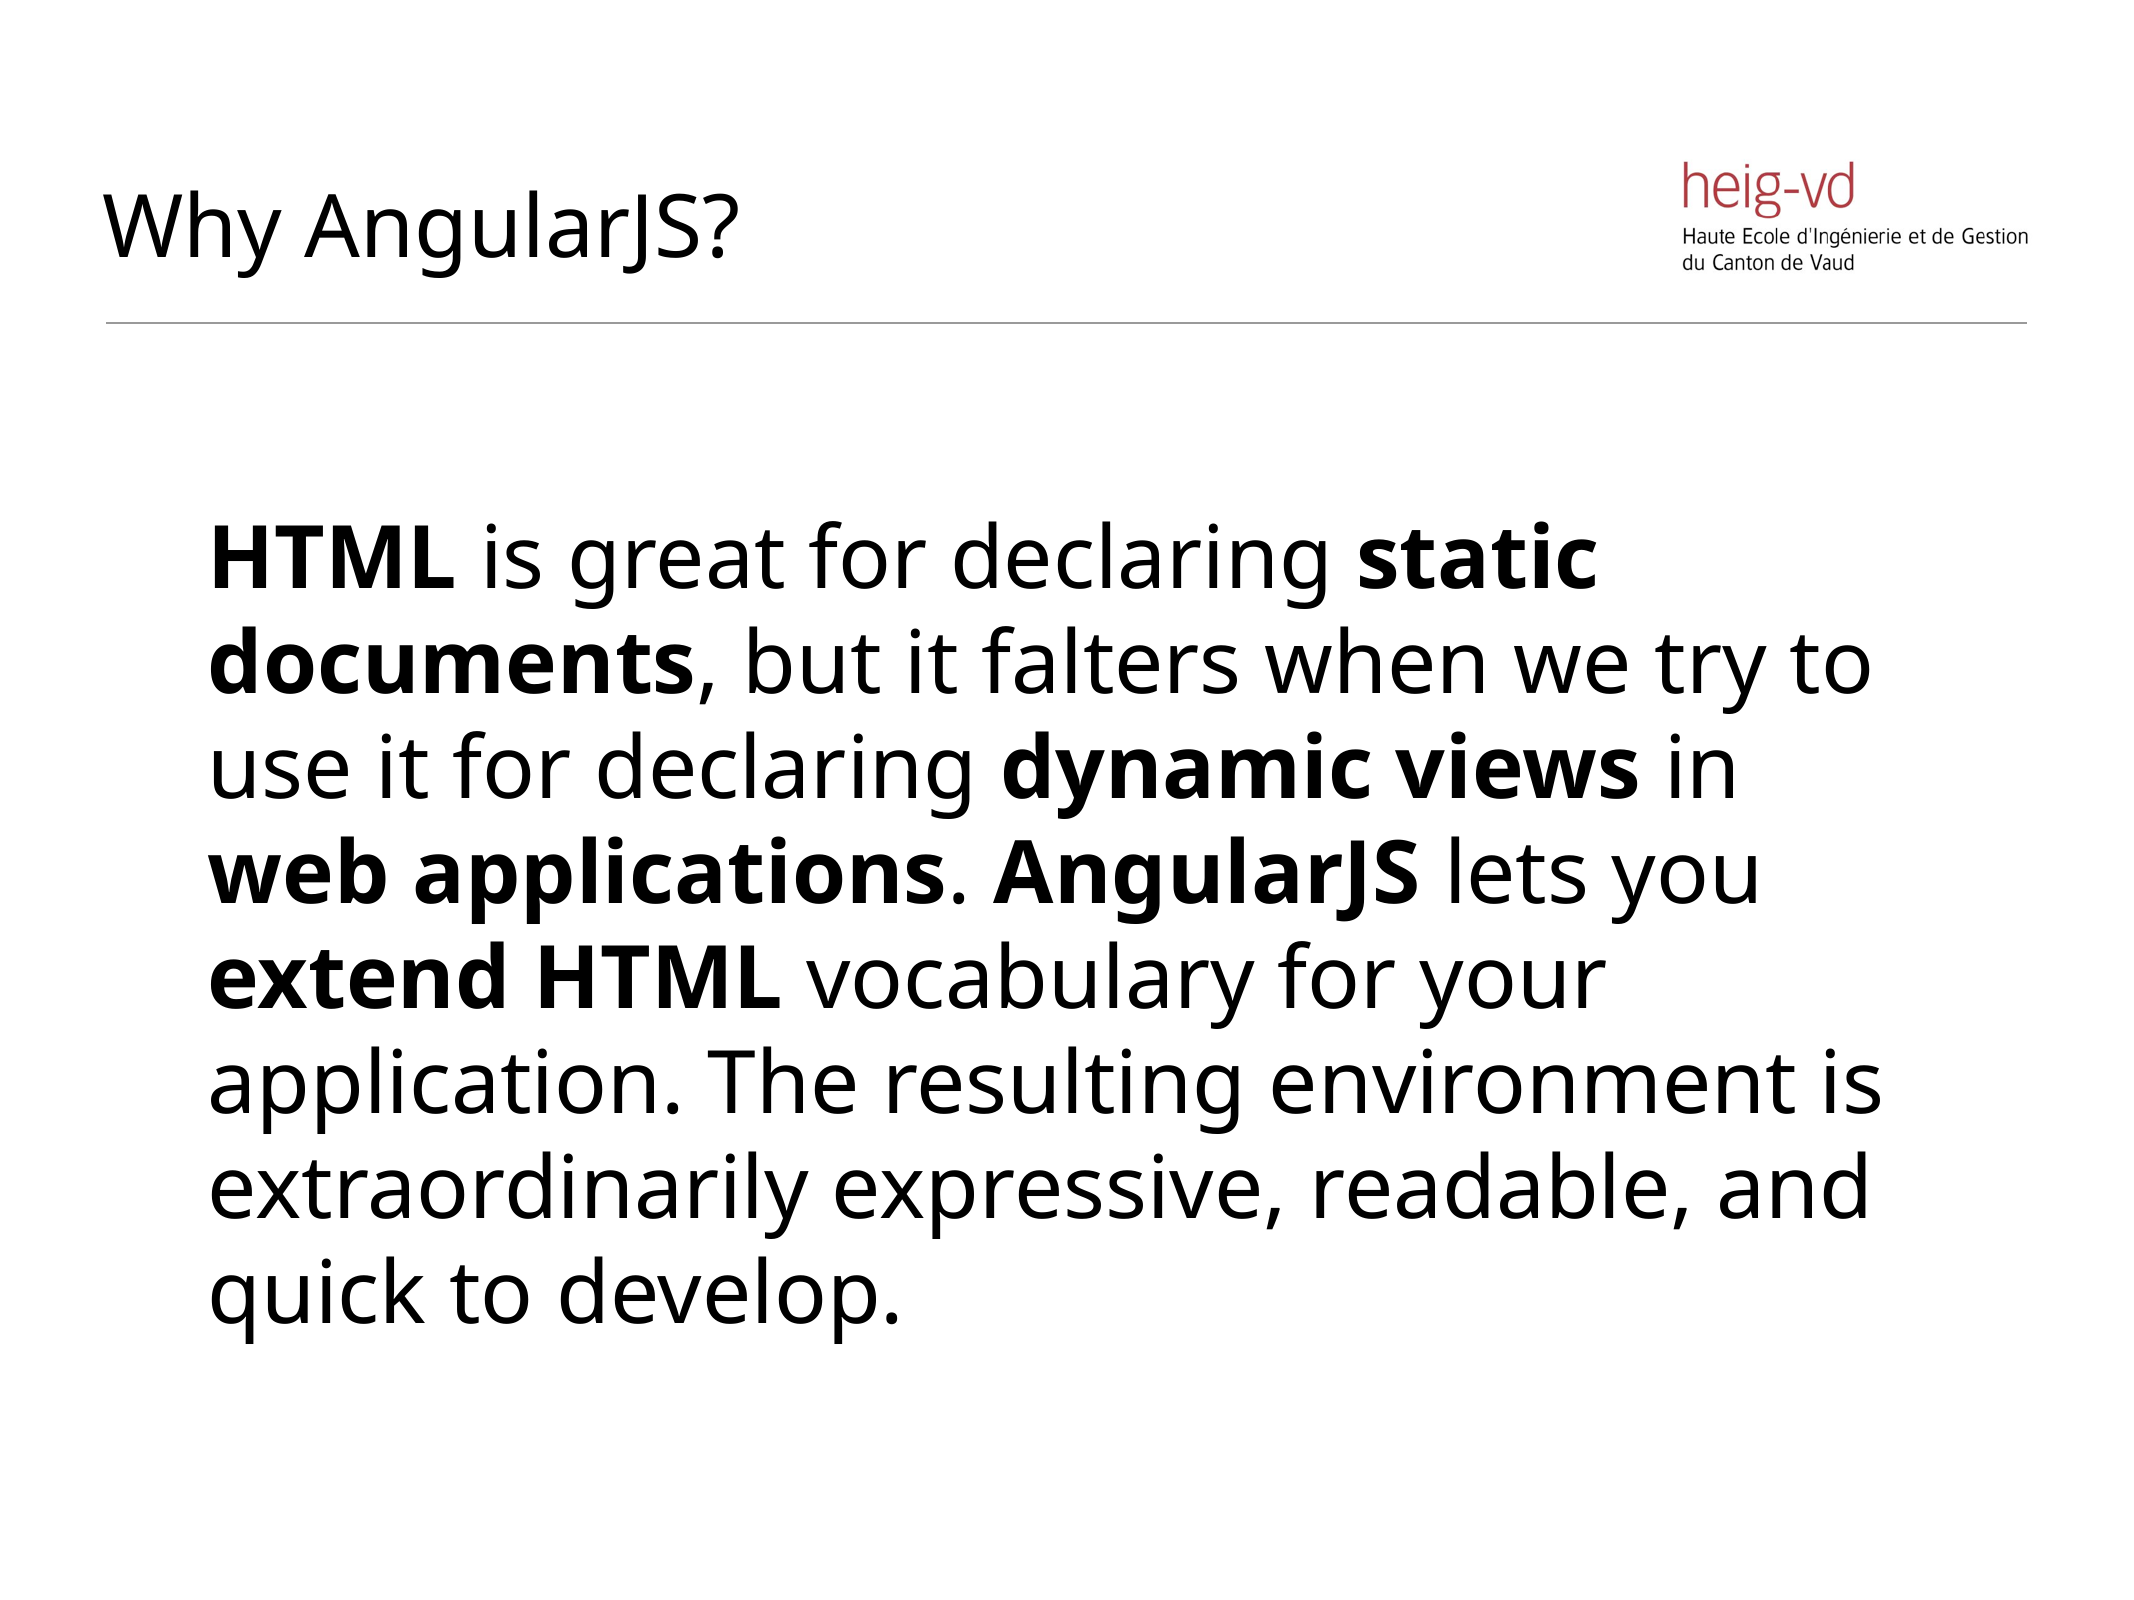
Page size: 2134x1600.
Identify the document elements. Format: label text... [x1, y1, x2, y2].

text_box HTML is great for declaring static documents, but it falters when we try to use it for declaring dynamic views in web applications. AngularJS lets you extend HTML vocabulary for your application. The resulting environment is extraordinarily expressive, readable, and quick to develop. [199, 492, 1934, 1350]
title Why AngularJS? [93, 54, 2040, 284]
